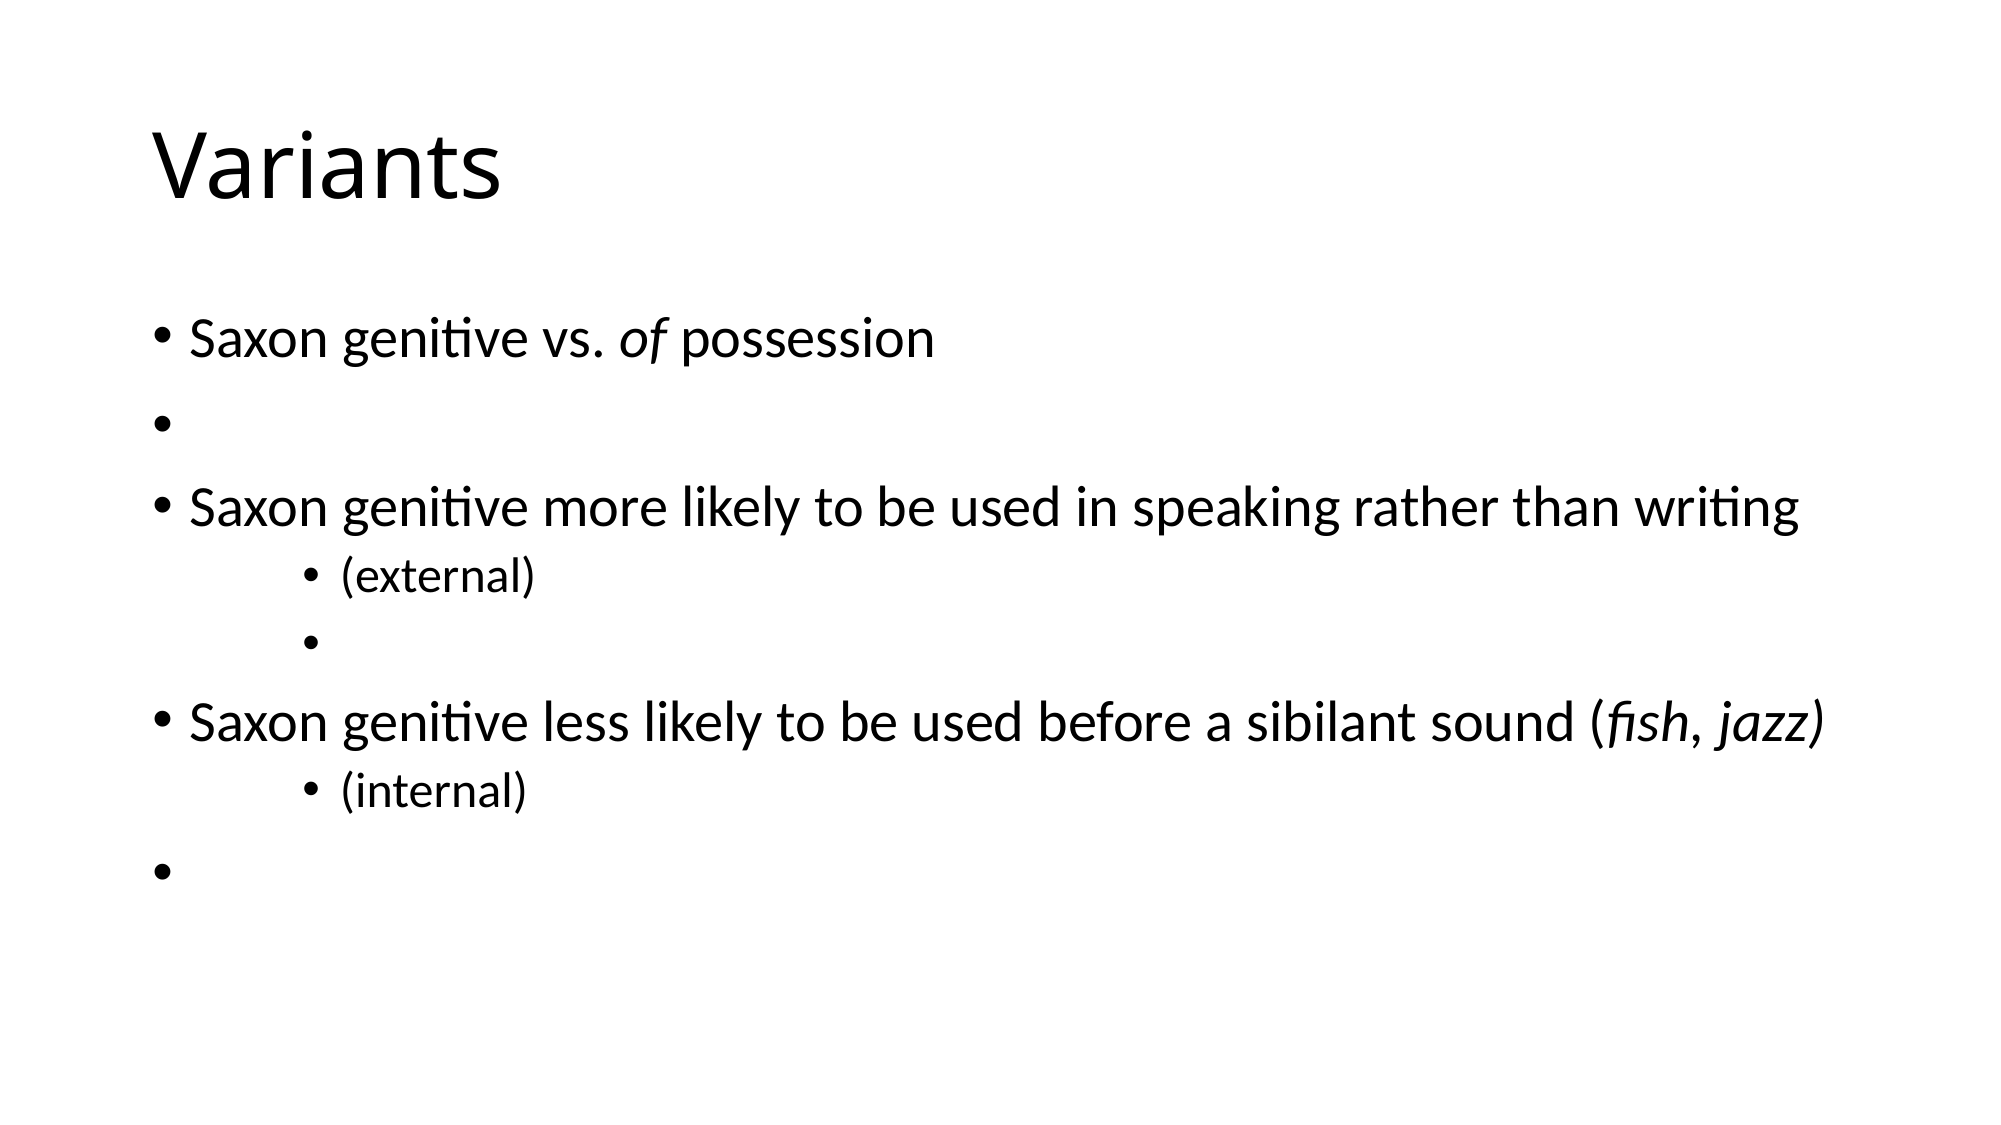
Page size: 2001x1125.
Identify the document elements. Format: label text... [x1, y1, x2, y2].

title Variants [137, 59, 1863, 278]
list Saxon genitive vs. of possession Saxon genitive more likely to be used in speaking rather than writing (external) Saxon genitive less likely to be used before a sibilant sound (fish, jazz) (internal) [137, 299, 1863, 1014]
